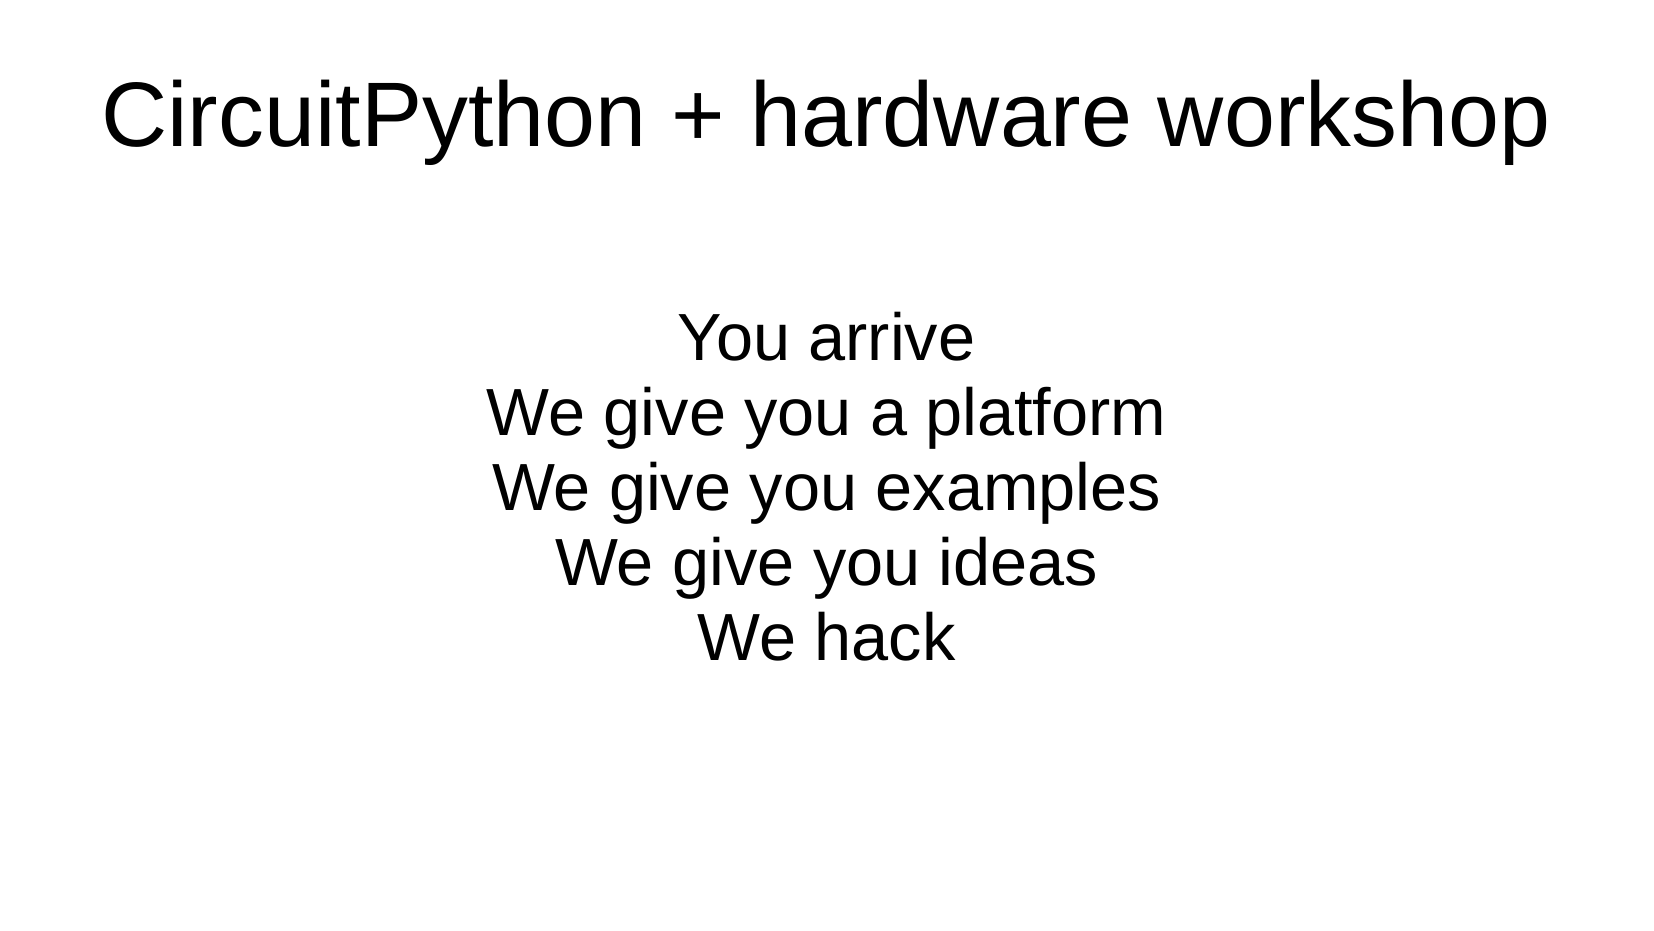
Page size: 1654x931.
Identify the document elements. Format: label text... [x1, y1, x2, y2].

subtitle You arrive We give you a platform We give you examples We give you ideas We hack [82, 217, 1571, 758]
title CircuitPython + hardware workshop [82, 37, 1571, 193]
